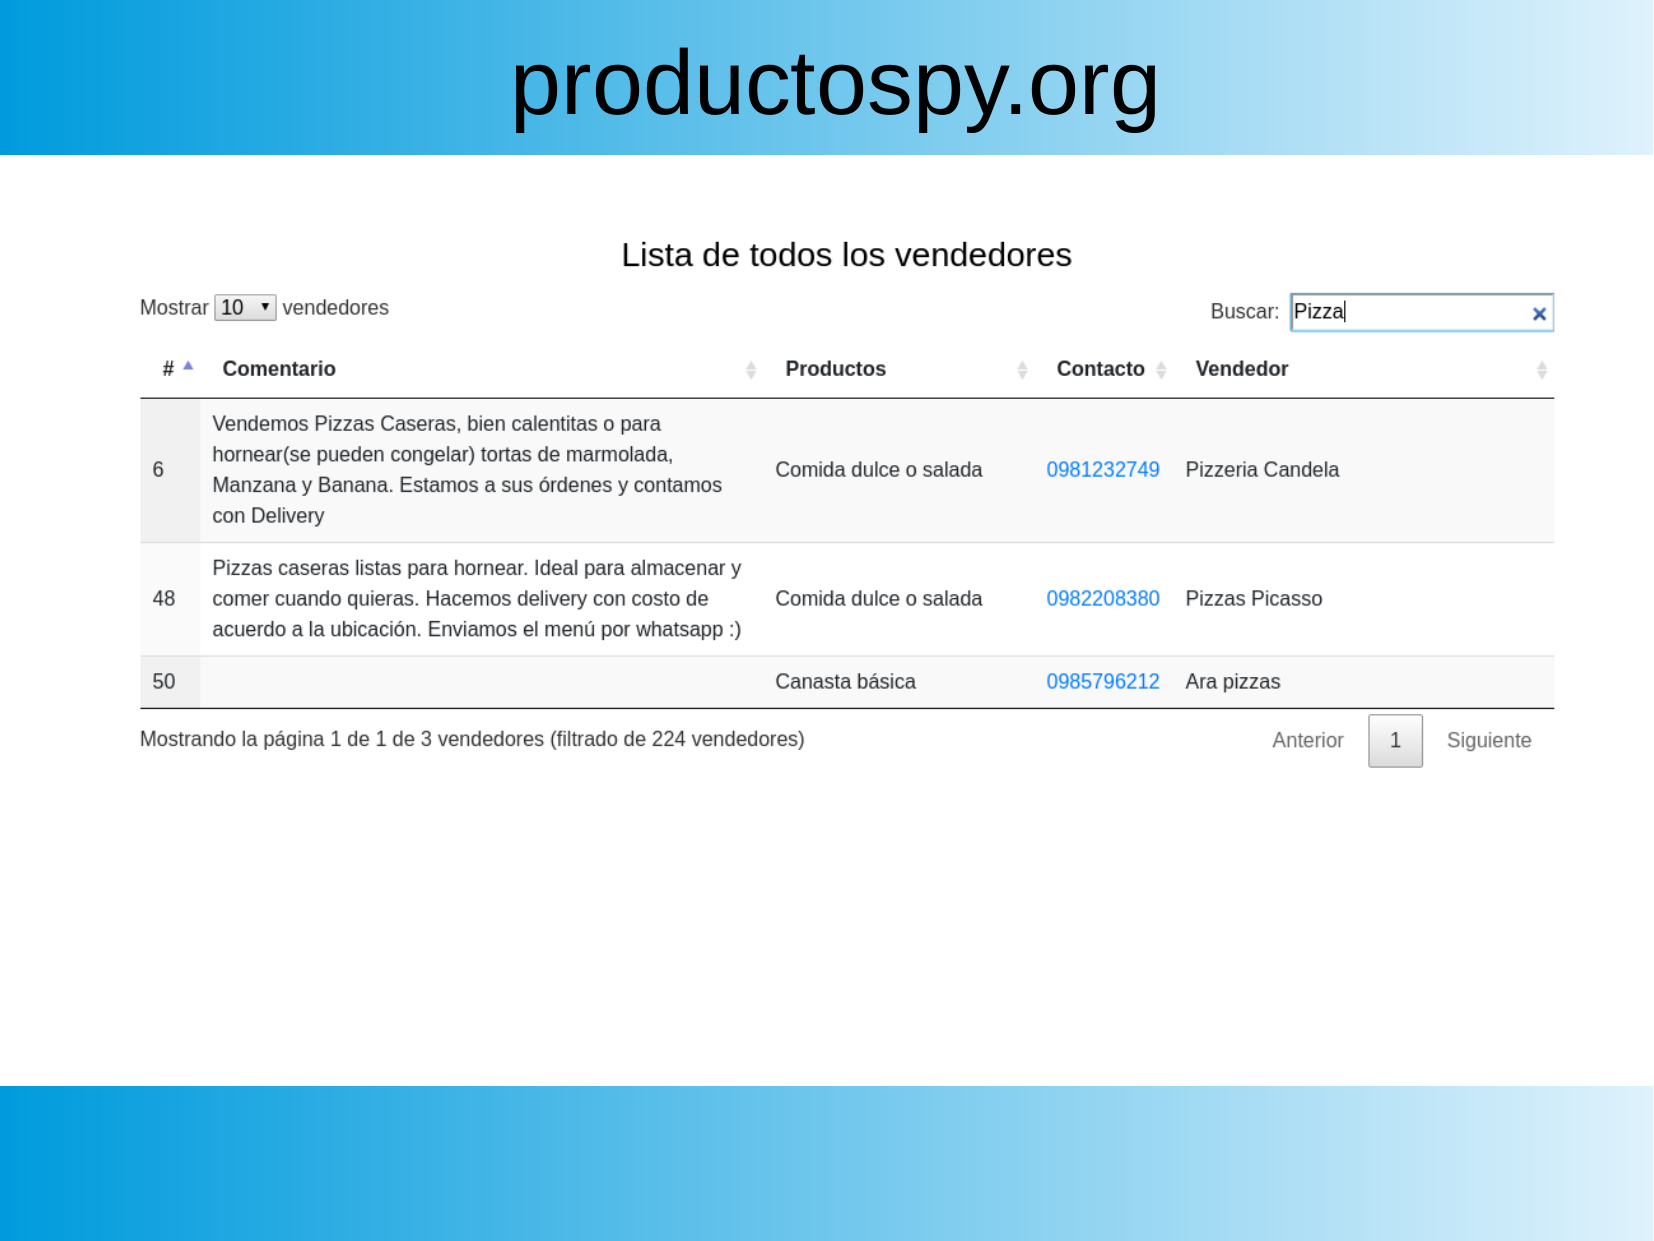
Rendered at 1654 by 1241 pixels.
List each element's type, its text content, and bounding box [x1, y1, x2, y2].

text_box productospy.org [496, 24, 1177, 142]
picture [82, 219, 1571, 773]
